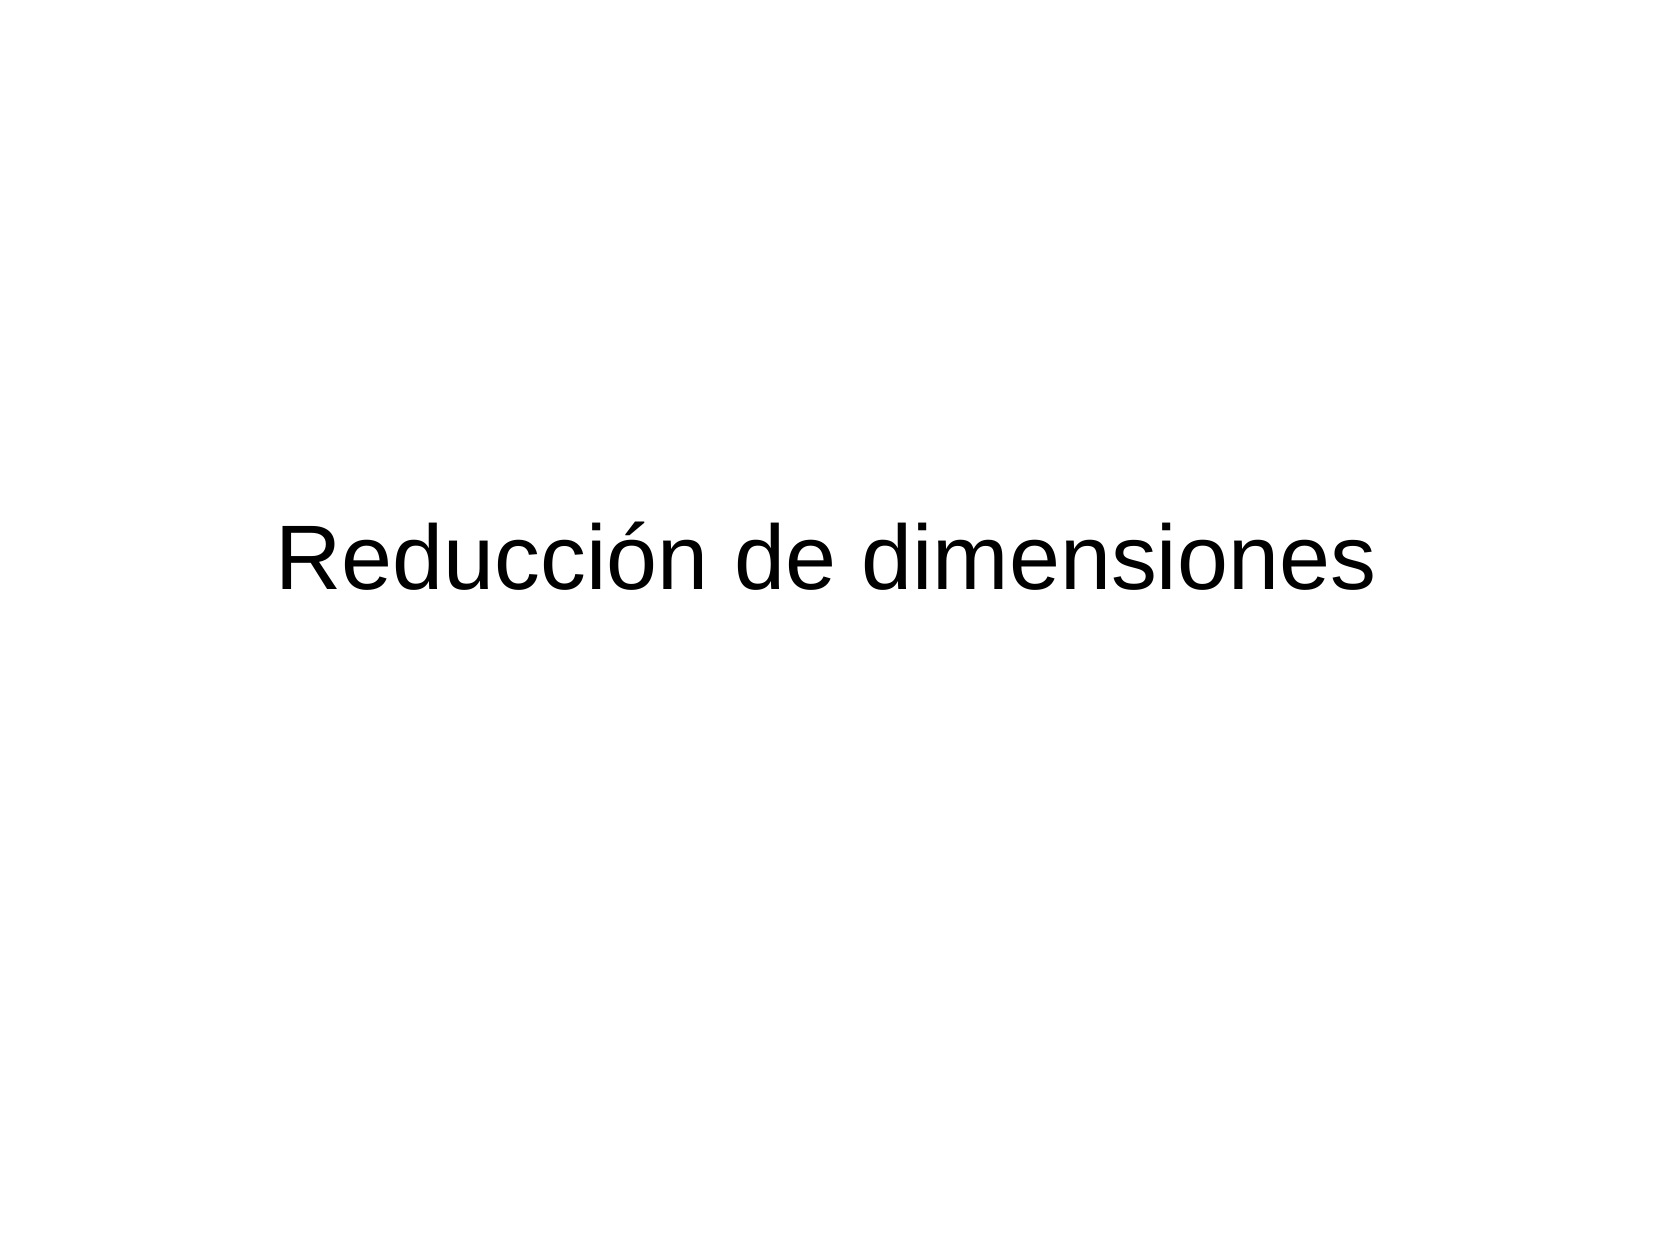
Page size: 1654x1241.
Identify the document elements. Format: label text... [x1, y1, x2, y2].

title Reducción de dimensiones [82, 454, 1571, 662]
